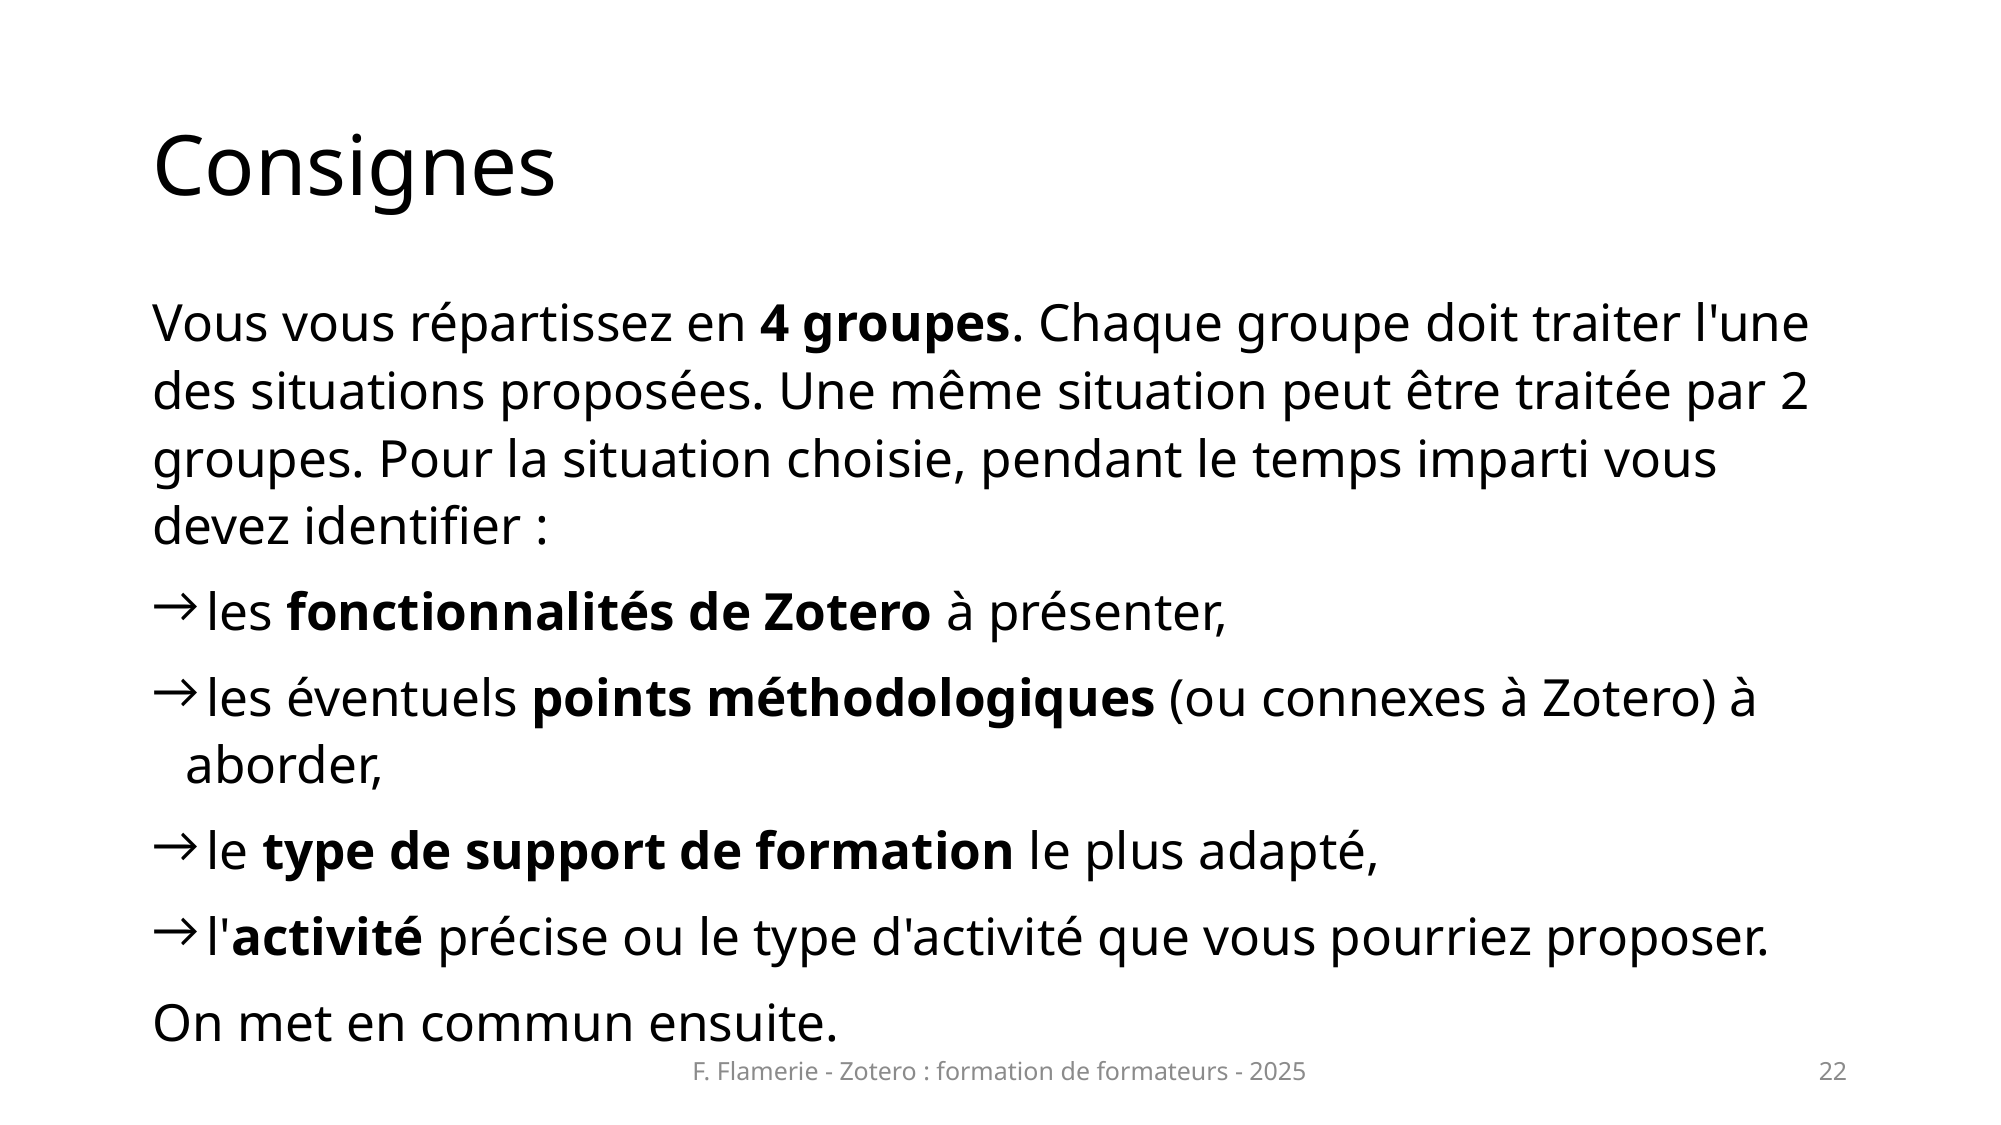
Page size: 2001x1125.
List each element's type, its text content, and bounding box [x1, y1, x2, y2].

title Consignes [137, 59, 1863, 277]
list Vous vous répartissez en 4 groupes. Chaque groupe doit traiter l'une des situations proposées. Une même situation peut être traitée par 2 groupes. Pour la situation choisie, pendant le temps imparti vous devez identifier : les fonctionnalités de Zotero à présenter, les éventuels points méthodologiques (ou connexes à Zotero) à aborder, le type de support de formation le plus adapté, l'activité précise ou le type d'activité que vous pourriez proposer. On met en commun ensuite. [137, 277, 1863, 1066]
